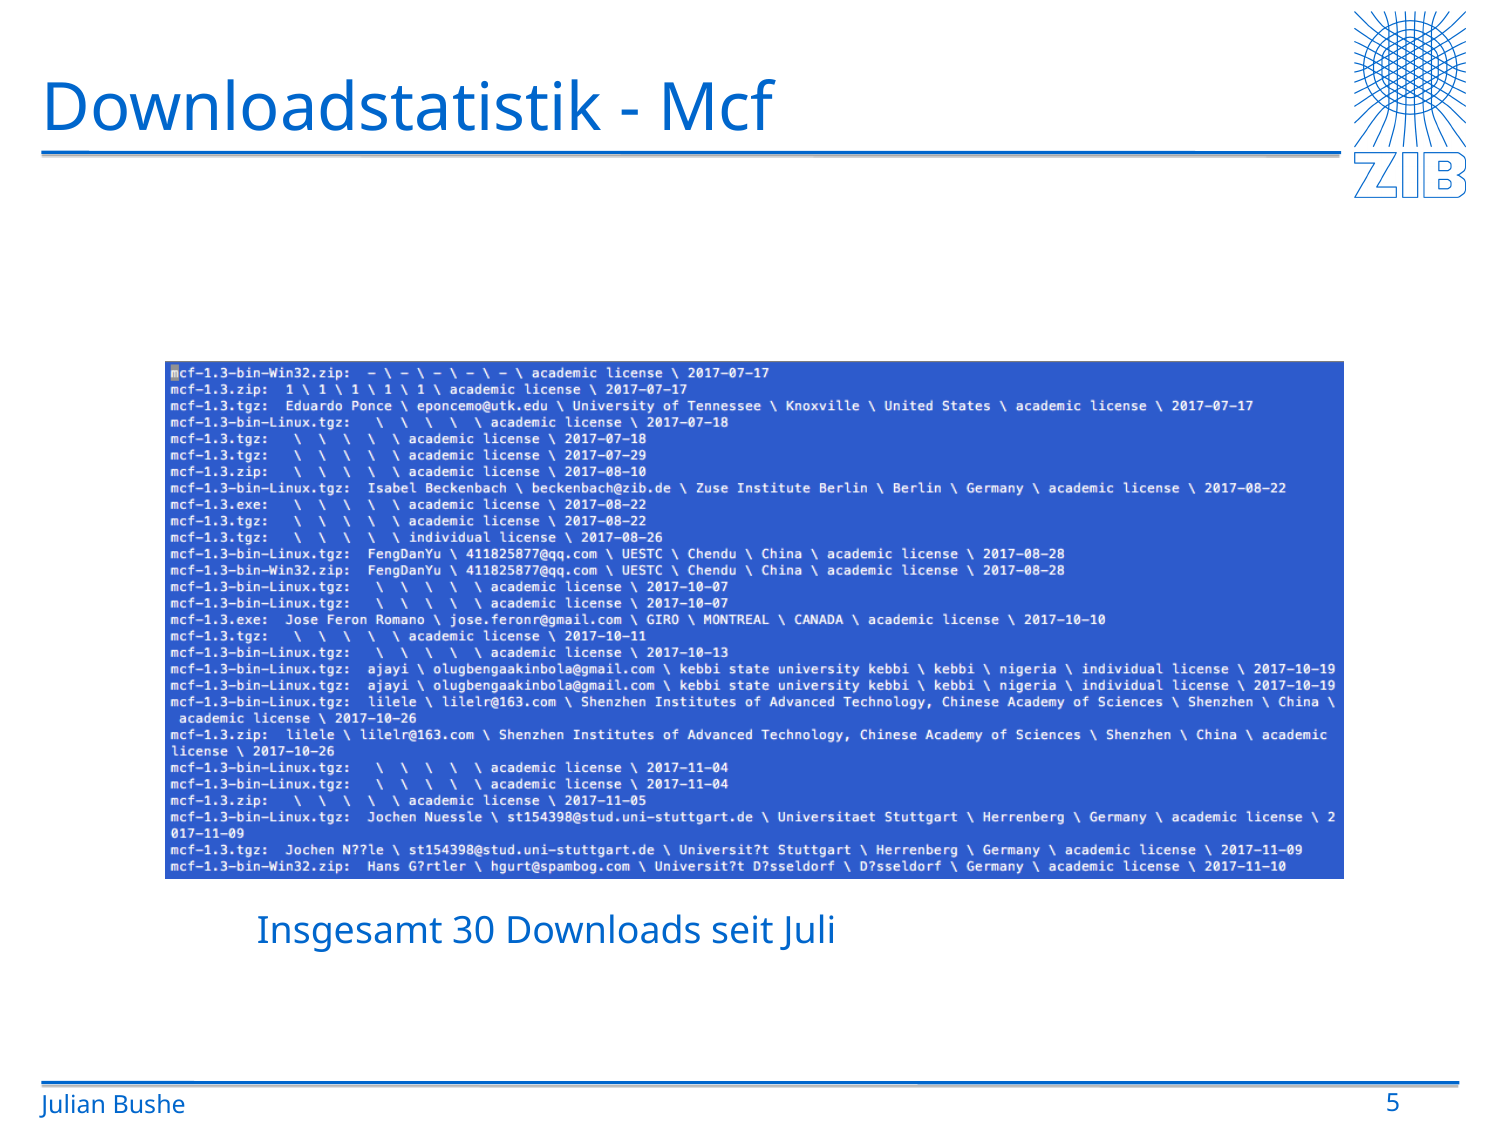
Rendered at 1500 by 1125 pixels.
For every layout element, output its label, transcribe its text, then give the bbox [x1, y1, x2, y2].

text_box Insgesamt 30 Downloads seit Juli [242, 896, 1010, 957]
slide_number <Foliennummer> [1370, 1082, 1460, 1124]
title Downloadstatistik - Mcf [41, 0, 1342, 152]
picture [1353, 11, 1466, 198]
picture [165, 361, 1344, 879]
footer Julian Bushe [41, 1082, 1370, 1124]
